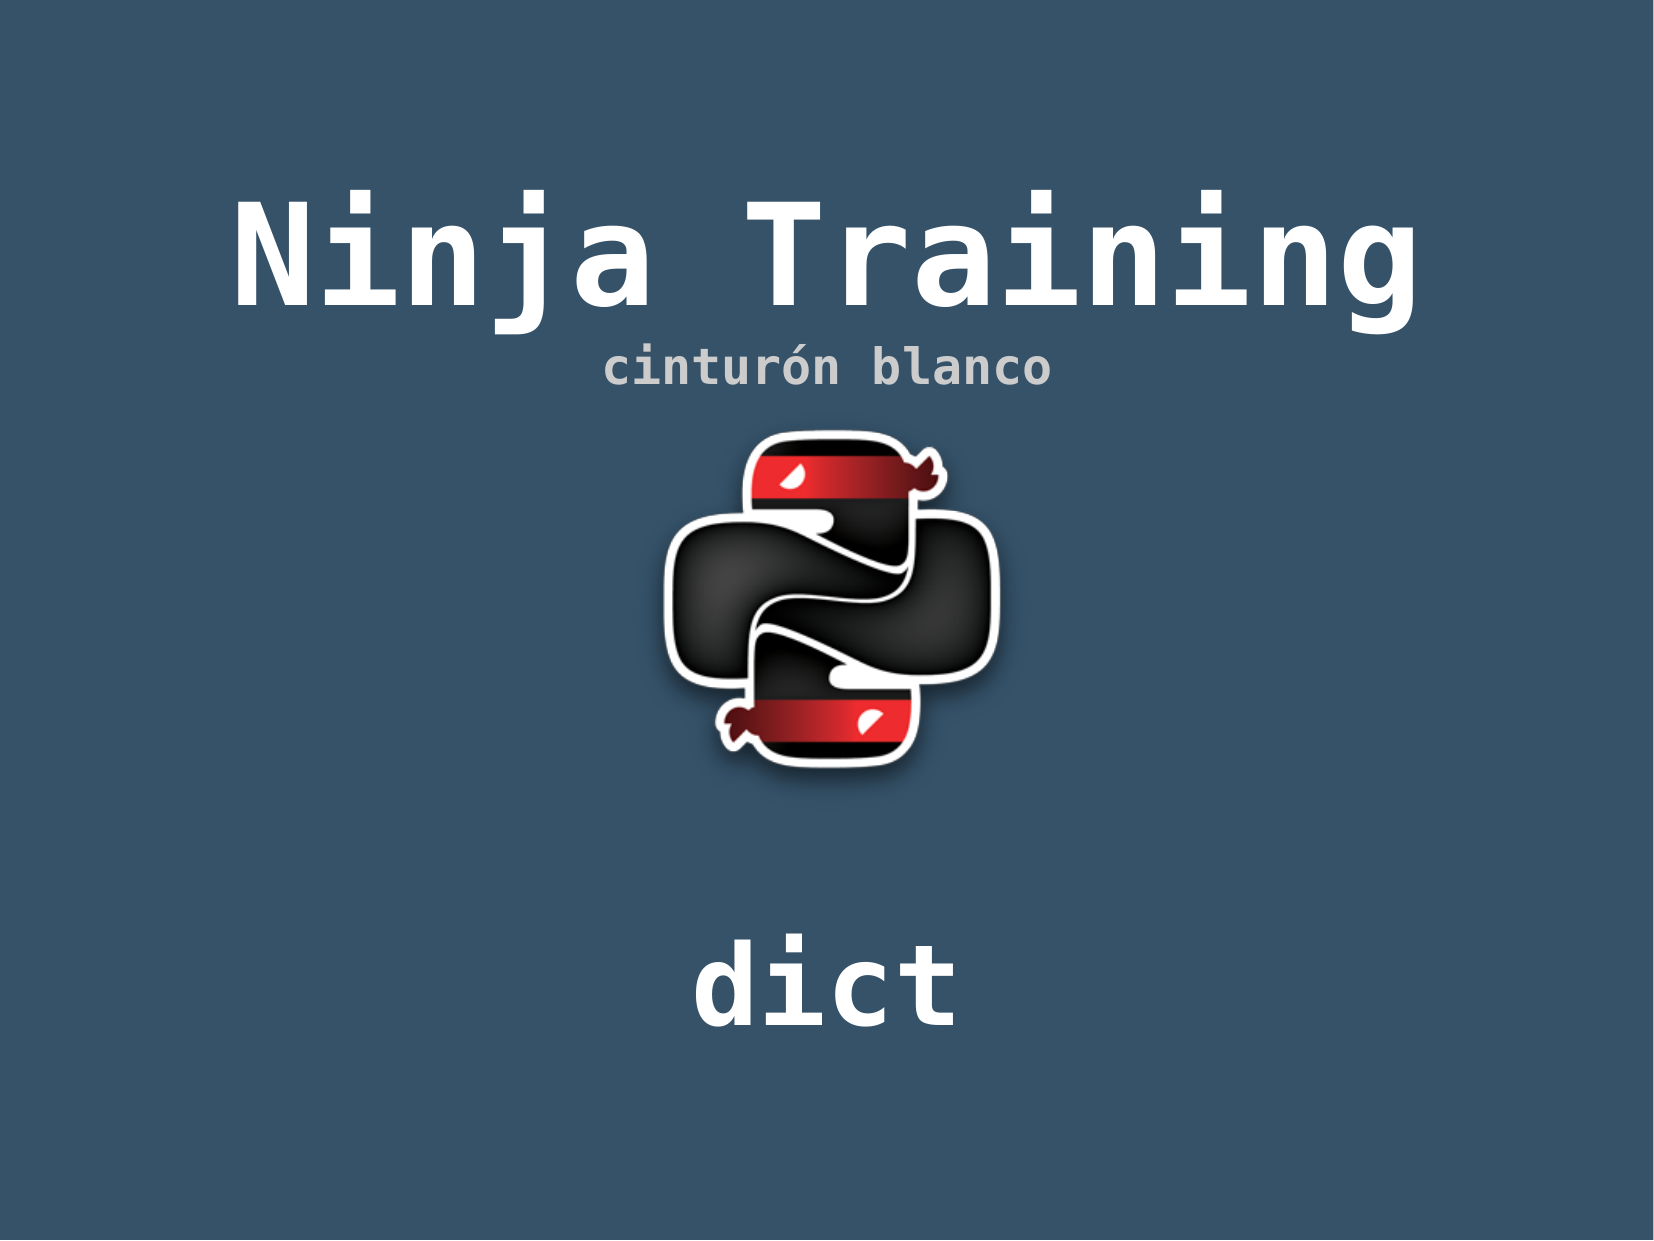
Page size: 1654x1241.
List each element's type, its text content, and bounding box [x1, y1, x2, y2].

picture [632, 411, 1032, 812]
subtitle Ninja Training cinturón blanco dict [82, 9, 1571, 1216]
